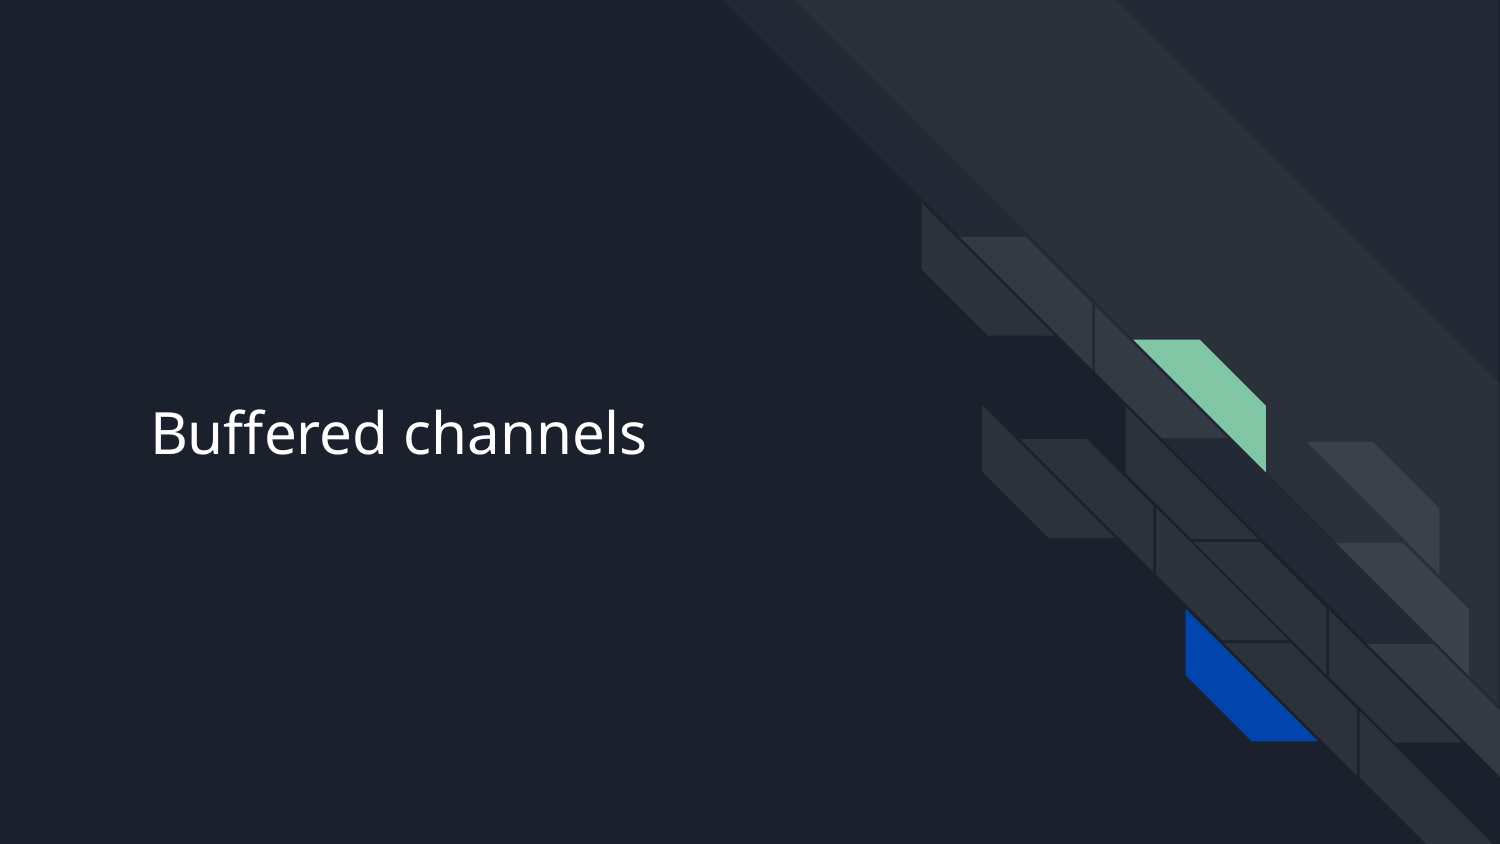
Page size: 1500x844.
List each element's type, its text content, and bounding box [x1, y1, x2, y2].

title Buffered channels [135, 142, 888, 720]
